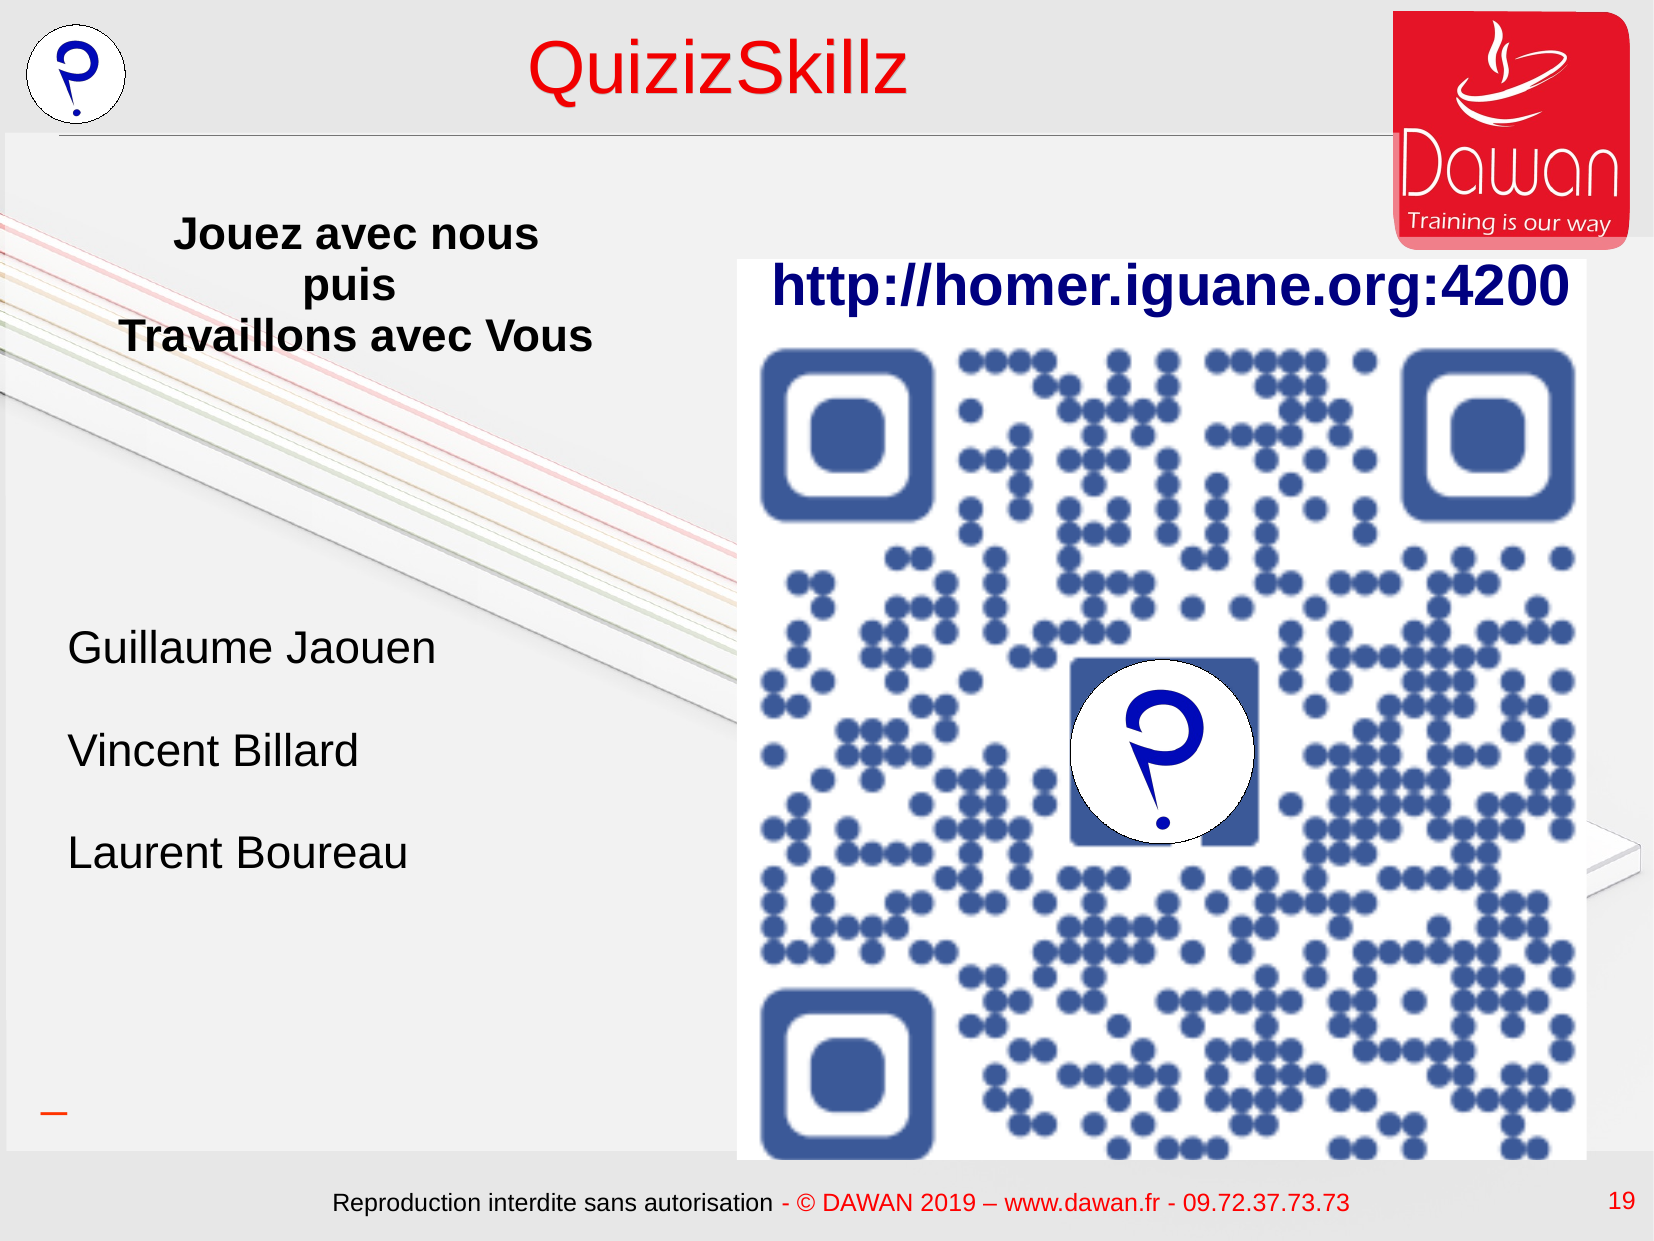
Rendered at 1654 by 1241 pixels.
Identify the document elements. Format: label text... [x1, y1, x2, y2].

text_box Guillaume Jaouen Vincent Billard Laurent Boureau [52, 614, 725, 892]
title QuizizSkillz [35, 0, 1424, 178]
text_box [90, 26, 126, 98]
picture [1400, 0, 1654, 236]
text_box [26, 24, 116, 124]
text_box [1187, 639, 1255, 796]
text_box [1070, 659, 1239, 844]
picture [0, 0, 1654, 1241]
text_box _ [26, 1058, 113, 1151]
text_box http://homer.iguane.org:4200 [756, 245, 1587, 327]
picture [41, 25, 120, 120]
text_box Jouez avec nous puis Travaillons avec Vous [103, 200, 610, 372]
text_box [5, 132, 1654, 1151]
